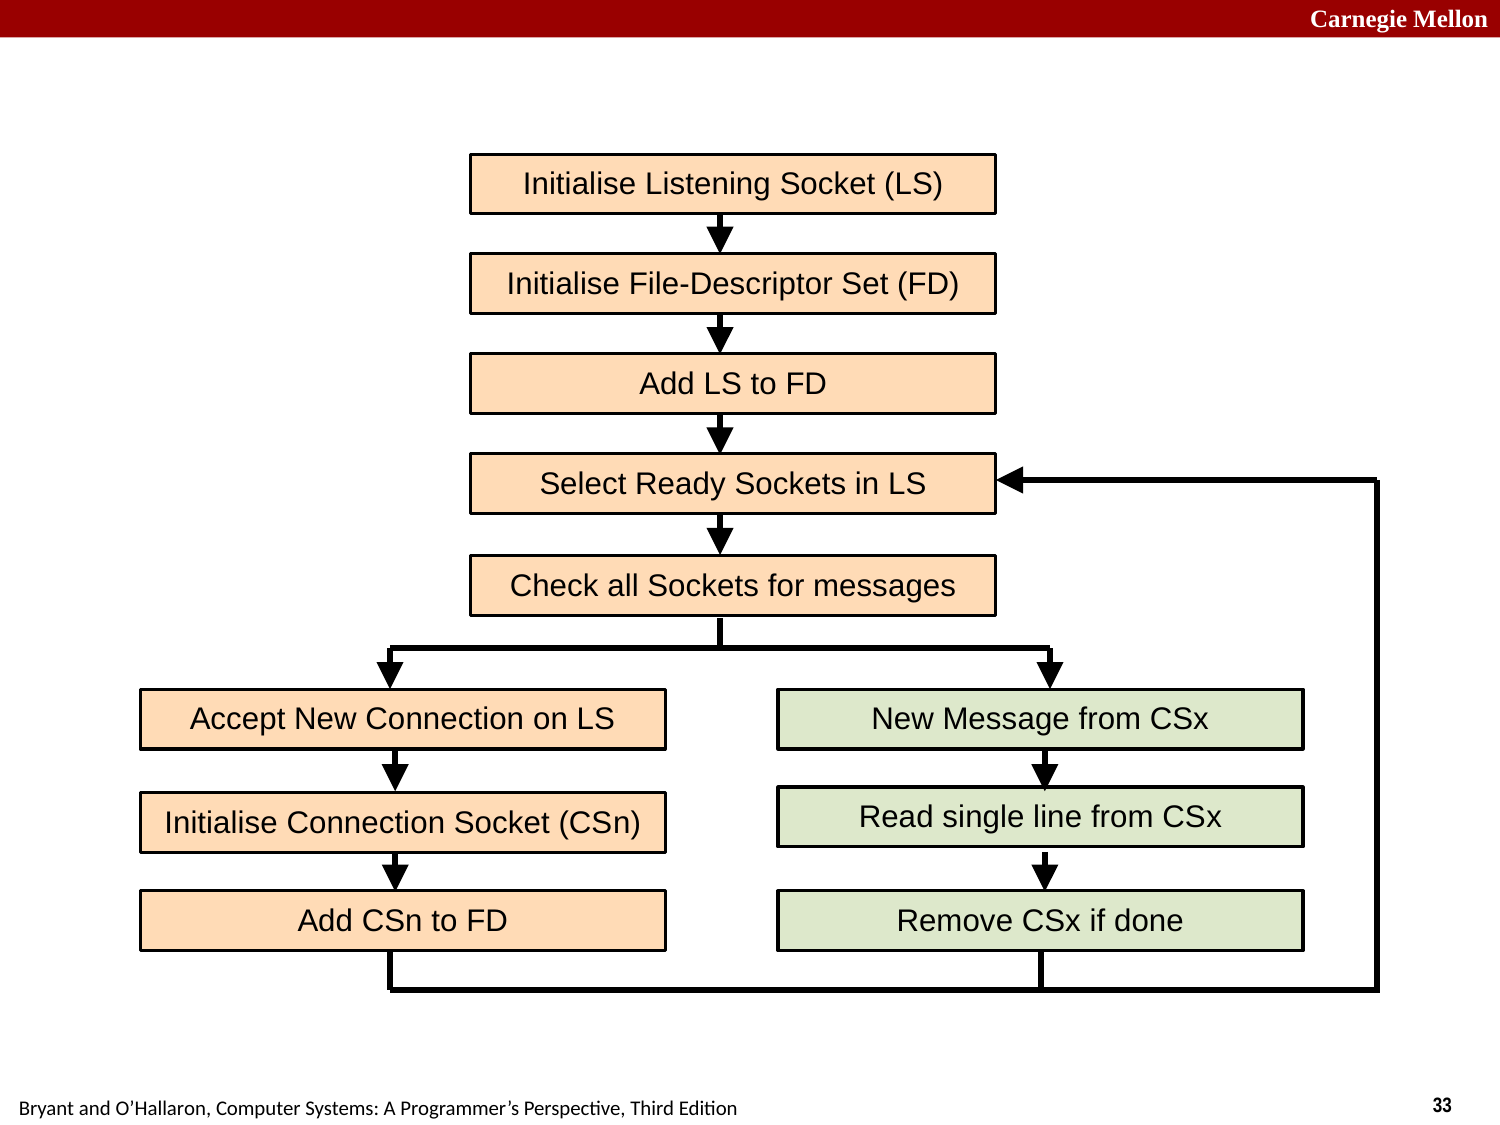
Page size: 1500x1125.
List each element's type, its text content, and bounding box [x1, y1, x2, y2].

text_box Check all Sockets for messages [470, 555, 996, 616]
text_box Remove CSx if done [777, 890, 1303, 951]
text_box New Message from CSx [777, 689, 1303, 750]
text_box Initialise Connection Socket (CSn) [140, 792, 666, 853]
text_box Read single line from CSx [777, 787, 1303, 847]
text_box Initialise Listening Socket (LS) [470, 154, 996, 214]
text_box Add LS to FD [470, 353, 996, 414]
text_box Accept New Connection on LS [140, 689, 666, 750]
text_box Initialise File-Descriptor Set (FD) [470, 253, 996, 314]
text_box Add CSn to FD [140, 890, 666, 951]
text_box Select Ready Sockets in LS [470, 453, 996, 514]
